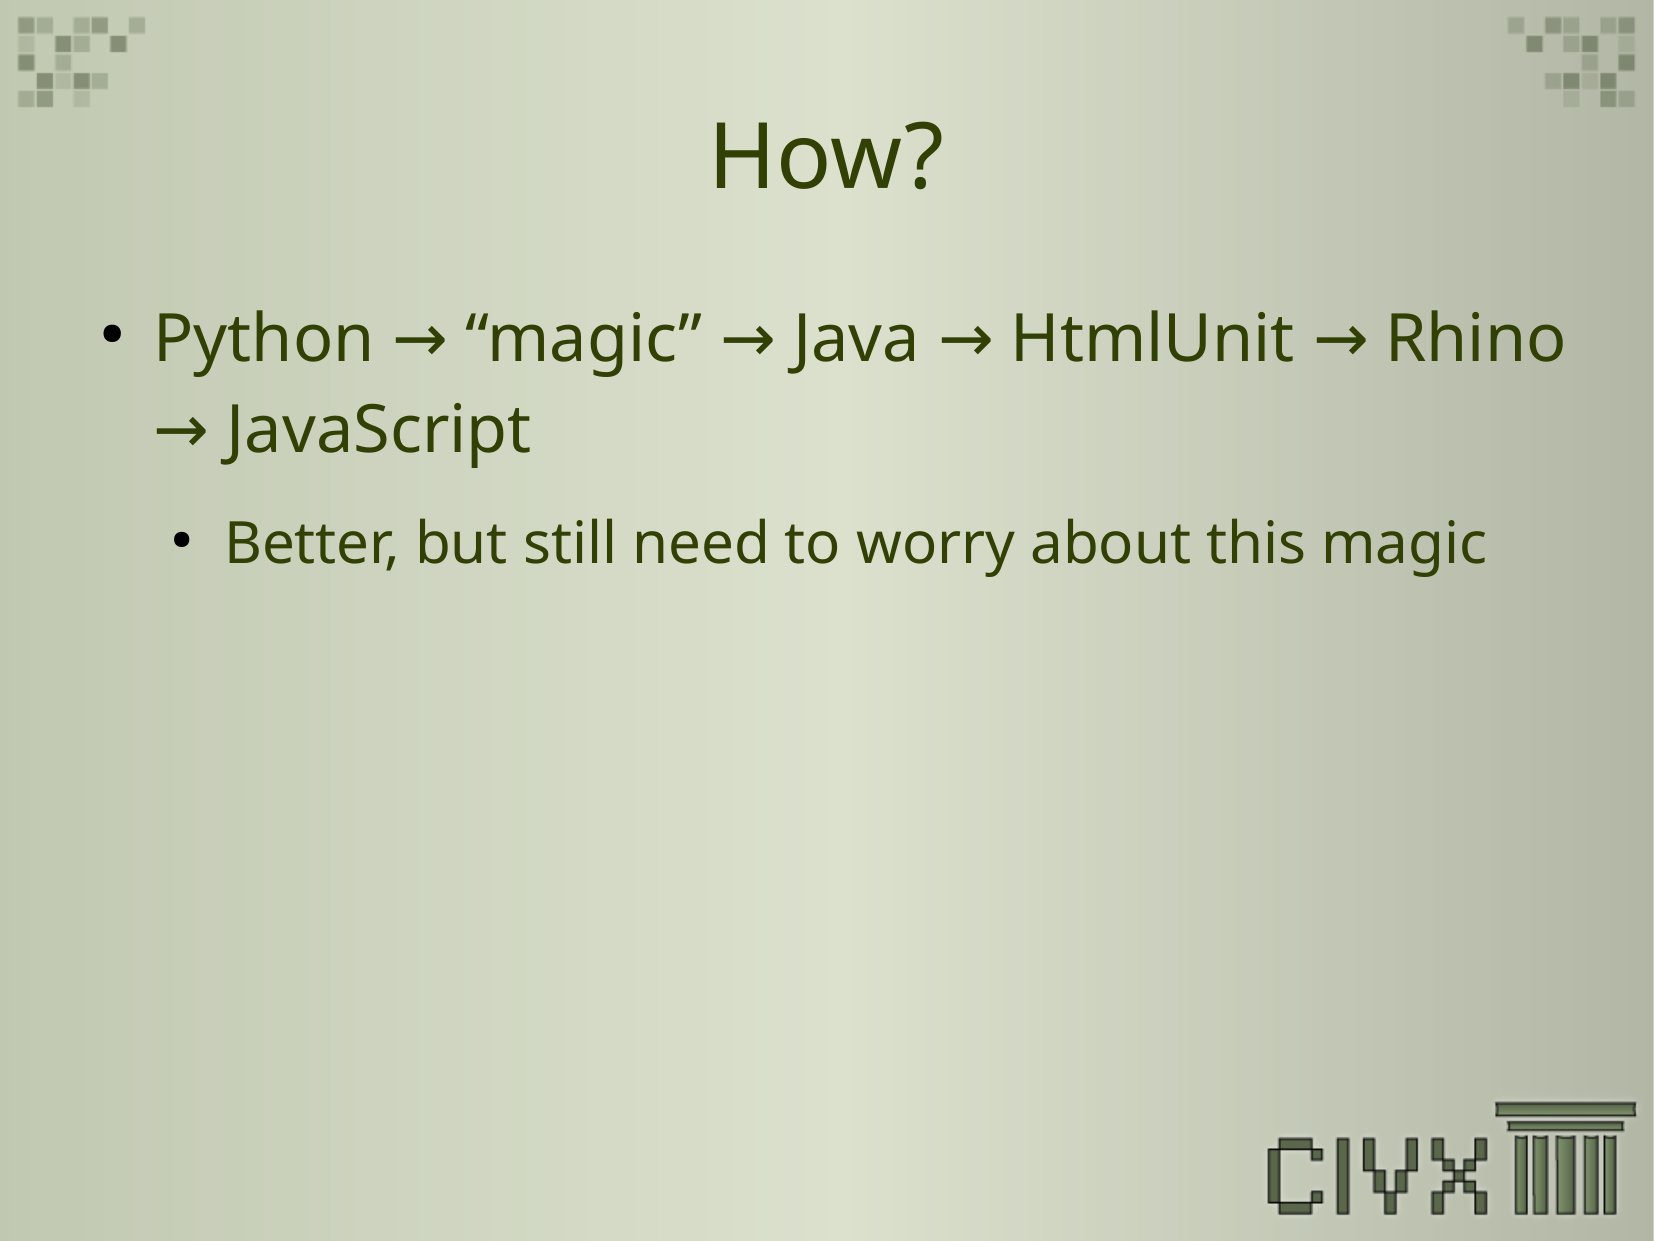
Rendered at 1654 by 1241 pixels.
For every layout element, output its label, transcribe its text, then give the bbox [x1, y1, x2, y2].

title How? [82, 56, 1571, 250]
picture [0, 0, 1654, 1241]
list Python → “magic” → Java → HtmlUnit → Rhino → JavaScript Better, but still need to worry about this magic [82, 290, 1571, 1094]
